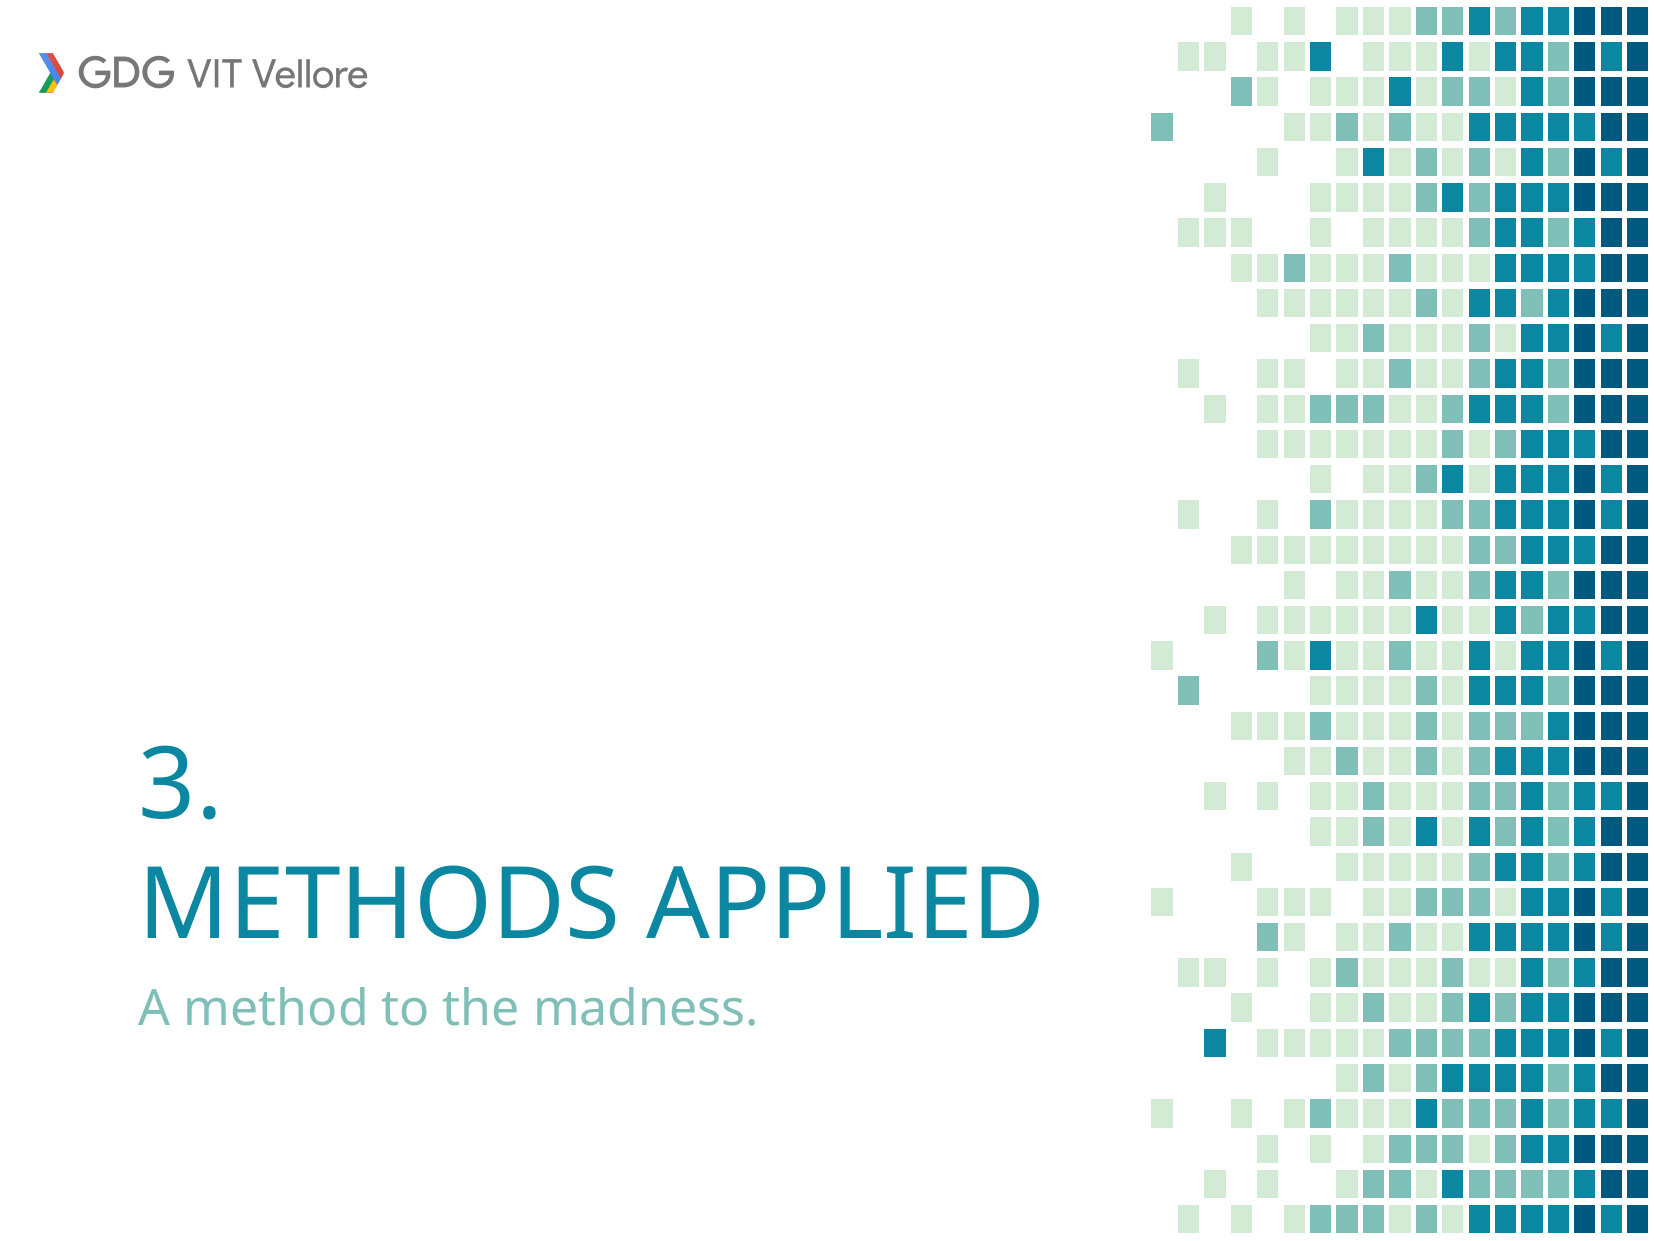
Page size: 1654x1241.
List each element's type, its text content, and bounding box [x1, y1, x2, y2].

subtitle A method to the madness. [124, 960, 1077, 1150]
picture [0, 3, 408, 142]
title 3. METHODS APPLIED [124, 694, 1077, 960]
